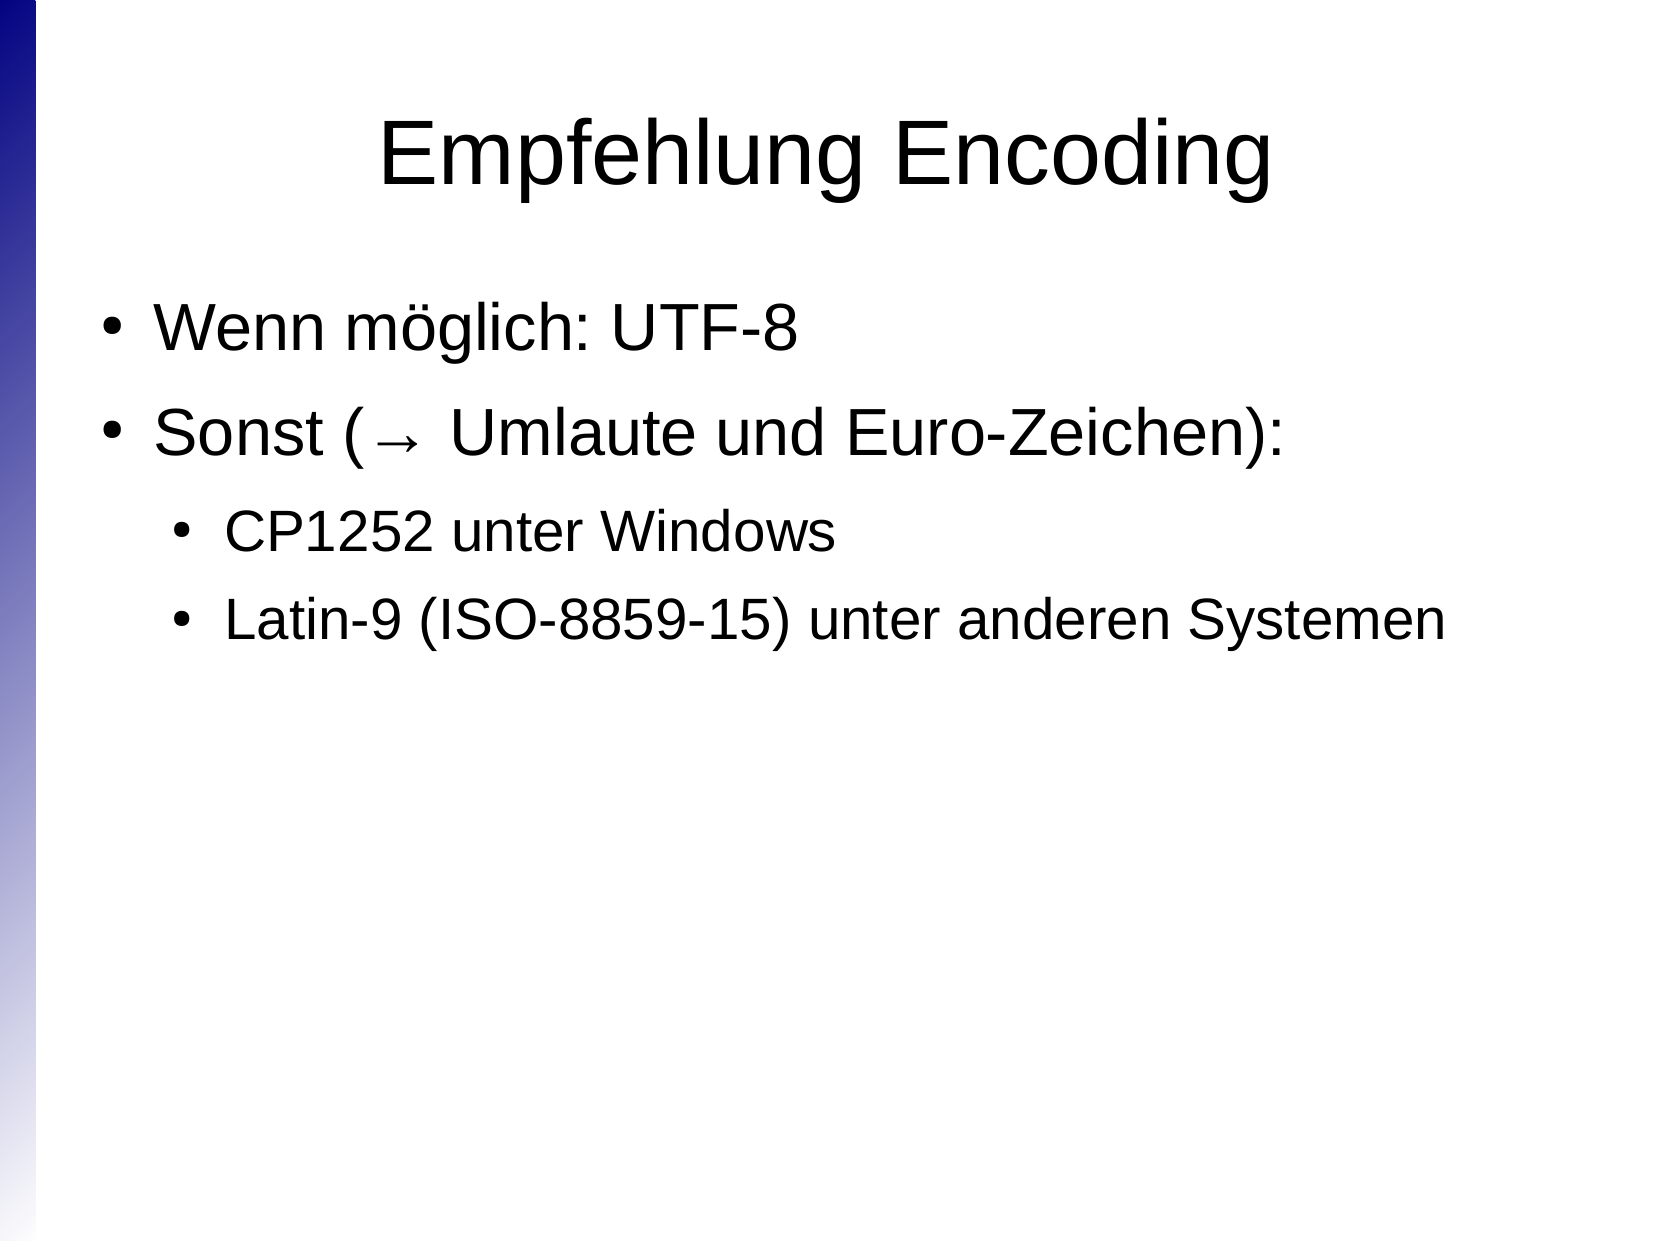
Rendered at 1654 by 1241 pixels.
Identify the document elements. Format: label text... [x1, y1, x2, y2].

list Wenn möglich: UTF-8 Sonst (→ Umlaute und Euro-Zeichen): CP1252 unter Windows Latin-9 (ISO-8859-15) unter anderen Systemen [82, 290, 1571, 1109]
title Empfehlung Encoding [82, 49, 1571, 257]
